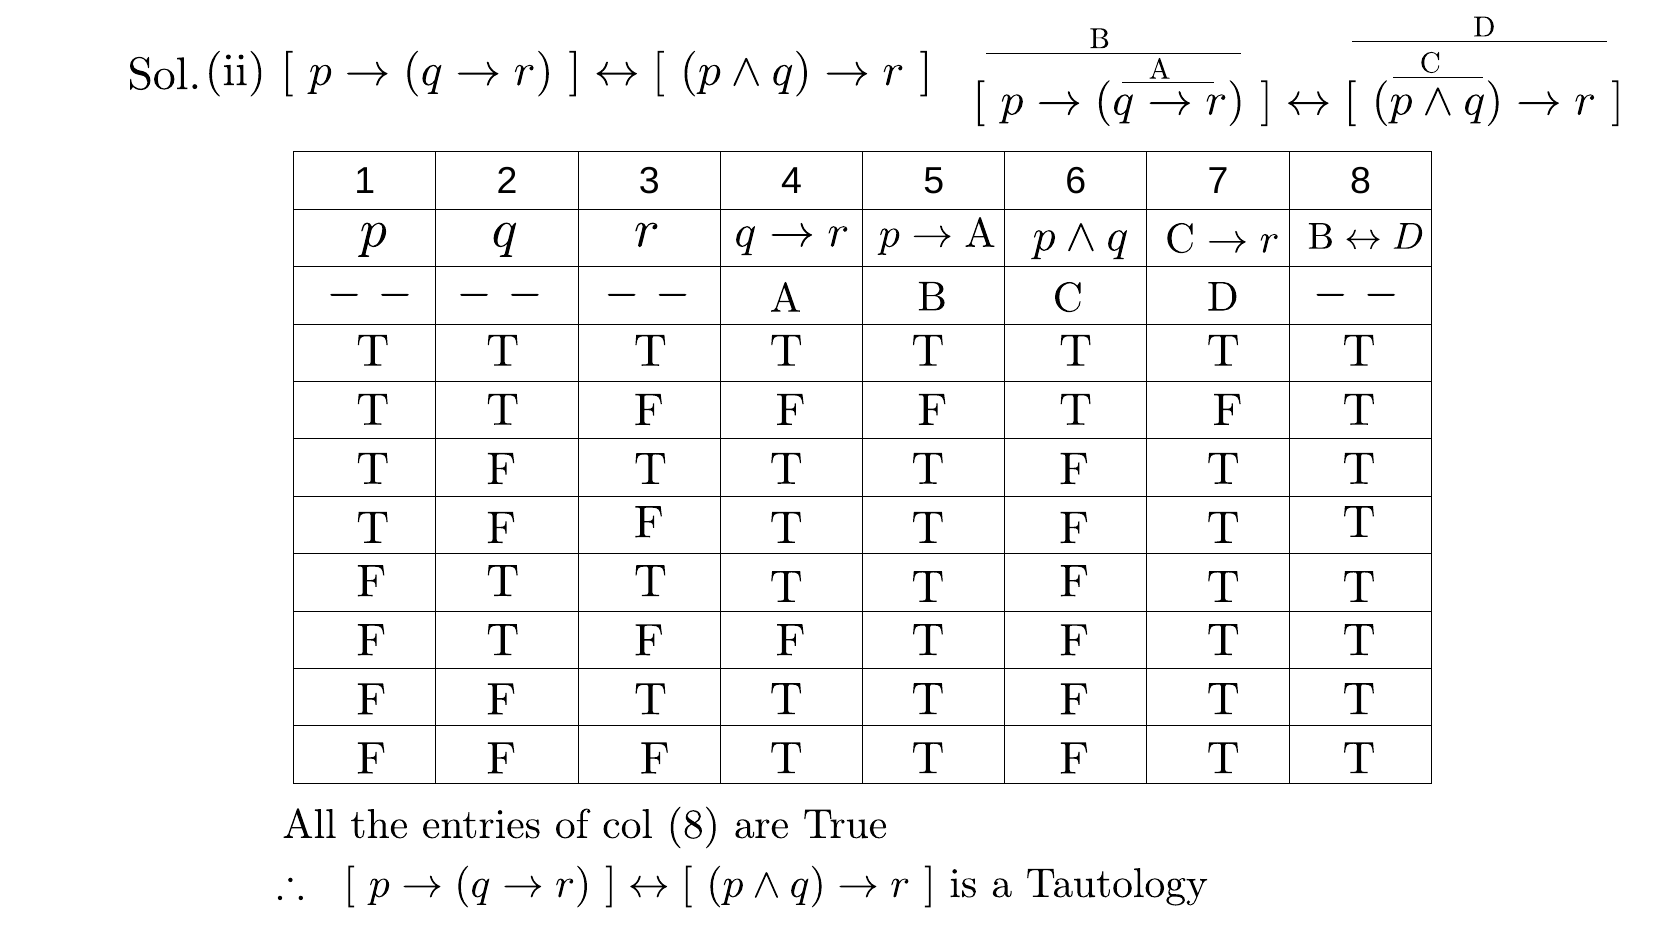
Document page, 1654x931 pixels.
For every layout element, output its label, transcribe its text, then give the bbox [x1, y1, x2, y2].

text_box [493, 222, 517, 257]
text_box [1031, 222, 1128, 260]
text_box [1060, 565, 1088, 597]
table_cell [579, 726, 720, 783]
text_box [912, 511, 943, 543]
text_box [357, 222, 387, 257]
table_cell [1005, 554, 1146, 611]
text_box [974, 80, 1619, 127]
text_box [635, 683, 666, 715]
text_box [277, 865, 1208, 908]
table_cell [294, 612, 435, 668]
table_cell [721, 267, 862, 324]
text_box [912, 742, 943, 774]
text_box [487, 452, 515, 485]
table_cell [721, 439, 862, 496]
table_cell [1290, 210, 1431, 266]
text_box [635, 222, 658, 248]
table_cell [1005, 726, 1146, 783]
text_box [1344, 683, 1374, 715]
table_cell [1005, 439, 1146, 496]
table_cell [436, 210, 578, 266]
text_box [487, 511, 515, 544]
text_box [1344, 393, 1374, 425]
table_cell [294, 726, 435, 783]
table_cell [1005, 382, 1146, 438]
table_cell [1290, 669, 1431, 725]
table_cell [863, 726, 1004, 783]
table_cell [579, 669, 720, 725]
table_cell [436, 497, 578, 553]
text_box [1344, 624, 1374, 656]
text_box [1060, 393, 1091, 425]
text_box [487, 624, 518, 656]
table_cell [436, 554, 578, 611]
text_box [1208, 742, 1239, 774]
text_box [635, 565, 666, 597]
table_cell [1147, 726, 1289, 783]
text_box [736, 222, 848, 256]
table_header 2 [436, 152, 578, 209]
text_box [918, 281, 945, 311]
text_box [487, 683, 515, 715]
text_box [357, 565, 385, 597]
table_cell [294, 669, 435, 725]
table_cell [579, 382, 720, 438]
table_cell [1147, 325, 1289, 381]
table_header 8 [1290, 152, 1431, 209]
table_cell [436, 726, 578, 783]
text_box [912, 571, 943, 602]
text_box [912, 683, 943, 715]
table_cell [1005, 497, 1146, 553]
table_cell [863, 382, 1004, 438]
text_box [1208, 334, 1239, 366]
text_box [771, 452, 802, 484]
table_header 3 [579, 152, 720, 209]
table_cell [436, 439, 578, 496]
text_box [777, 393, 804, 426]
table_cell [1147, 612, 1289, 668]
table_cell [294, 210, 435, 266]
table_header 6 [1005, 152, 1146, 209]
text_box [357, 511, 388, 543]
table_cell [1147, 267, 1289, 324]
text_box [777, 624, 804, 656]
table_cell [436, 325, 578, 381]
text_box [771, 511, 802, 543]
table_cell [863, 554, 1004, 611]
text_box [1344, 334, 1374, 366]
text_box [1054, 281, 1081, 313]
table_cell [1147, 554, 1289, 611]
text_box [487, 742, 515, 774]
table_cell [436, 267, 578, 324]
text_box [1208, 624, 1239, 656]
table_cell [1290, 267, 1431, 324]
text_box [771, 571, 802, 602]
table_cell [721, 210, 862, 266]
text_box [912, 334, 943, 366]
table_cell [579, 439, 720, 496]
table_cell [294, 554, 435, 611]
text_box [357, 683, 385, 715]
table_cell [863, 497, 1004, 553]
table_cell [294, 439, 435, 496]
text_box [1214, 393, 1241, 426]
table_cell [721, 726, 862, 783]
text_box [1421, 51, 1440, 74]
table_cell [721, 325, 862, 381]
text_box [877, 217, 995, 255]
table_cell [863, 267, 1004, 324]
text_box [635, 624, 662, 656]
text_box [1208, 571, 1239, 602]
text_box [771, 334, 802, 366]
table_cell [721, 554, 862, 611]
table_cell [1290, 382, 1431, 438]
table_cell [1290, 554, 1431, 611]
text_box [1208, 511, 1239, 543]
text_box [1344, 571, 1374, 602]
table_header 1 [294, 152, 435, 209]
text_box [635, 334, 666, 366]
text_box [1167, 222, 1278, 254]
text_box [606, 293, 687, 305]
table_cell [1005, 669, 1146, 725]
text_box [635, 506, 662, 538]
text_box [1208, 452, 1239, 484]
table_cell [863, 669, 1004, 725]
table_cell [1147, 497, 1289, 553]
text_box [357, 334, 388, 366]
text_box [487, 334, 518, 366]
text_box [487, 565, 518, 597]
table_cell [579, 497, 720, 553]
table_cell [294, 267, 435, 324]
text_box [207, 50, 927, 97]
text_box [357, 624, 385, 656]
table_cell [1290, 325, 1431, 381]
text_box [641, 742, 668, 774]
text_box [635, 393, 662, 426]
text_box [1149, 57, 1170, 79]
text_box [1090, 28, 1109, 49]
table_cell [1290, 612, 1431, 668]
text_box [129, 56, 198, 91]
table_cell [436, 612, 578, 668]
text_box [1344, 452, 1374, 484]
table_cell [1005, 267, 1146, 324]
text_box [1060, 624, 1088, 656]
text_box [1060, 452, 1088, 485]
text_box [1060, 334, 1091, 366]
table_cell [1005, 210, 1146, 266]
text_box [357, 393, 388, 425]
table_cell [294, 497, 435, 553]
table_cell [579, 210, 720, 266]
table_header 7 [1147, 152, 1289, 209]
table_cell [721, 612, 862, 668]
text_box [357, 452, 388, 484]
table_cell [1147, 210, 1289, 266]
text_box [912, 452, 943, 484]
text_box [1060, 742, 1088, 774]
text_box [918, 393, 946, 426]
text_box [283, 806, 887, 849]
table_header 5 [863, 152, 1004, 209]
text_box [771, 683, 802, 715]
table_cell [294, 382, 435, 438]
table_cell [863, 439, 1004, 496]
text_box [1060, 511, 1088, 544]
text_box [1344, 506, 1374, 537]
text_box [328, 293, 409, 305]
text_box [635, 453, 666, 484]
text_box [1308, 223, 1423, 250]
table_cell [721, 382, 862, 438]
table_cell [579, 612, 720, 668]
text_box [1060, 683, 1088, 715]
text_box [913, 624, 943, 656]
table_header 4 [721, 152, 862, 209]
table_cell [436, 669, 578, 725]
table_cell [1005, 612, 1146, 668]
table_cell [1290, 497, 1431, 553]
table_cell [721, 497, 862, 553]
text_box [458, 293, 539, 305]
table_cell [863, 612, 1004, 668]
table_cell [294, 325, 435, 381]
text_box [1344, 742, 1374, 774]
text_box [1474, 16, 1494, 37]
table_cell [1147, 382, 1289, 438]
text_box [1208, 282, 1237, 311]
table_cell [1290, 726, 1431, 783]
table_cell [721, 669, 862, 725]
table_cell [1005, 325, 1146, 381]
table_cell [1147, 439, 1289, 496]
text_box [1208, 683, 1239, 715]
table_cell [579, 267, 720, 324]
table_cell [1290, 439, 1431, 496]
text_box [1314, 293, 1396, 305]
table_cell [579, 325, 720, 381]
table_cell [863, 325, 1004, 381]
table_cell [436, 382, 578, 438]
text_box [771, 281, 800, 312]
table_cell [579, 554, 720, 611]
subtitle [47, 35, 1607, 898]
table_cell [863, 210, 1004, 266]
text_box [771, 742, 802, 774]
text_box [357, 742, 385, 774]
text_box [487, 393, 518, 425]
table_cell [1147, 669, 1289, 725]
